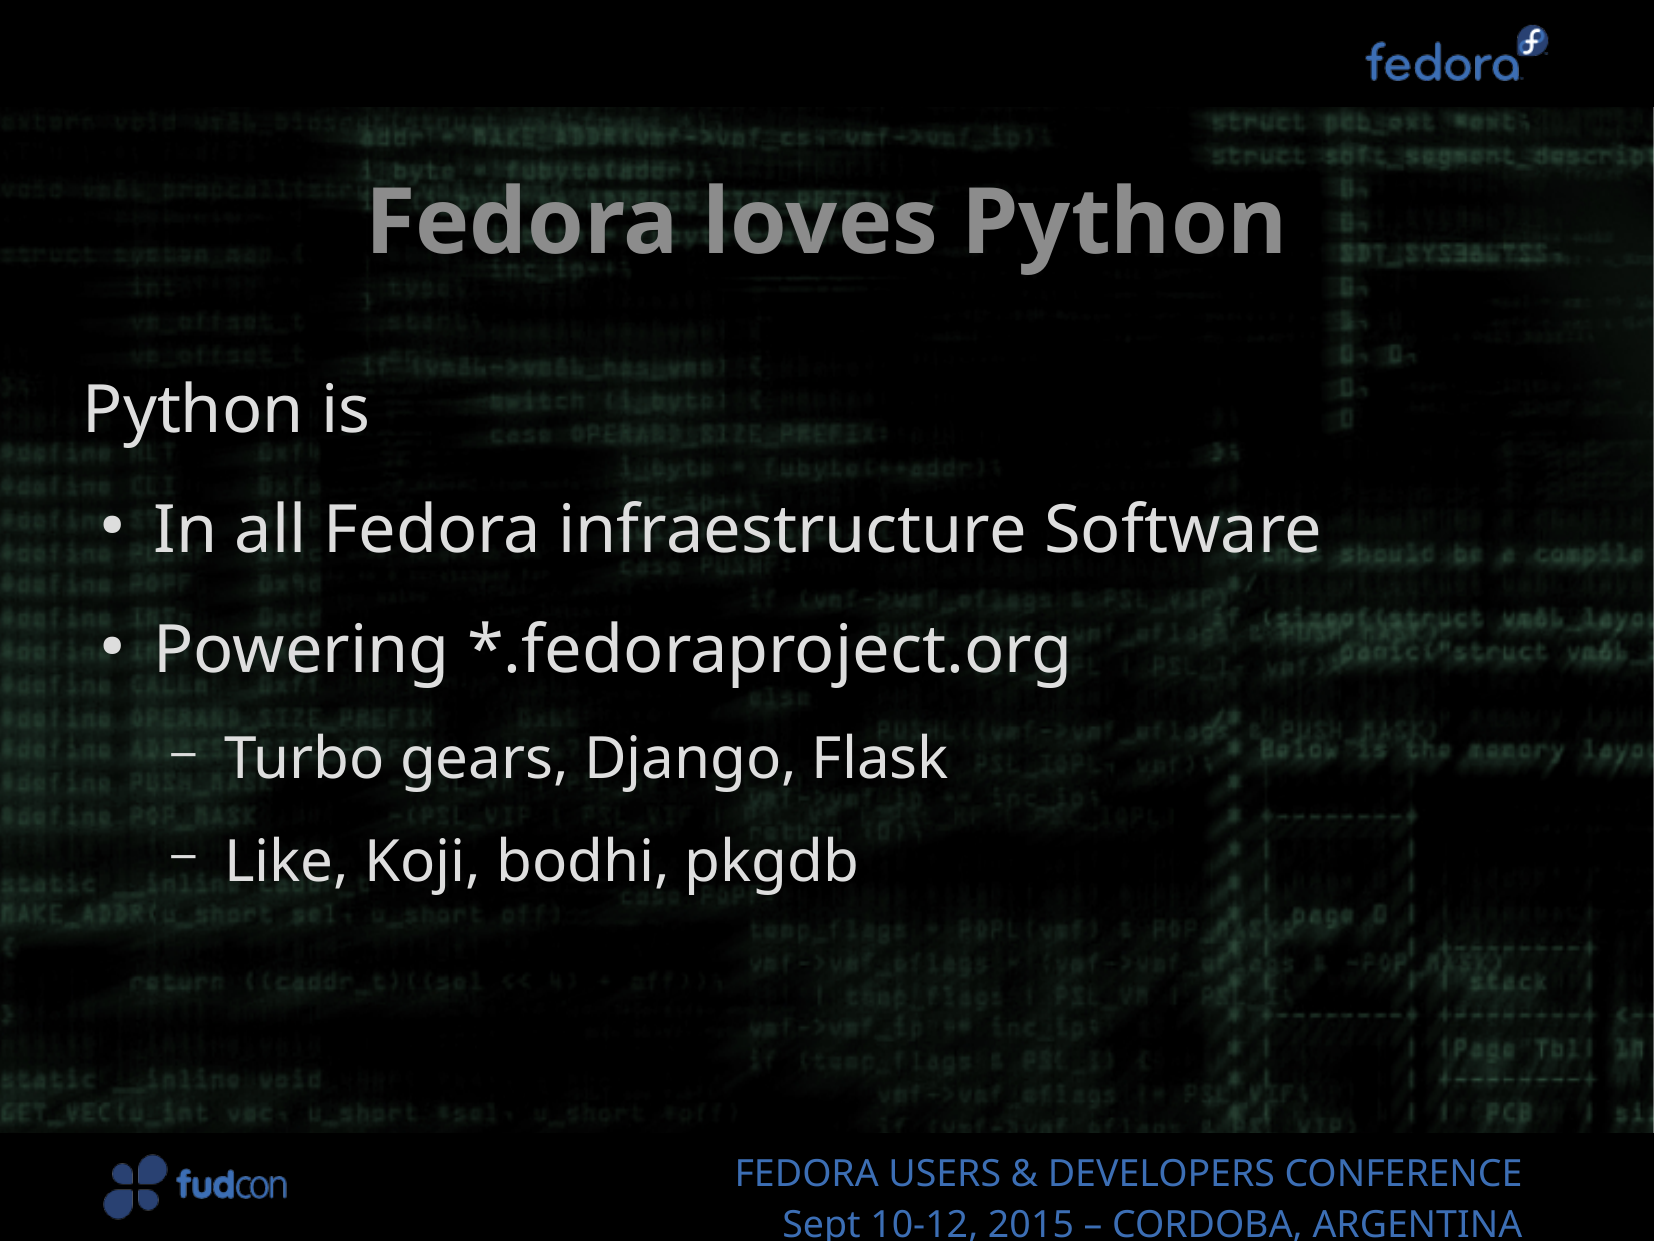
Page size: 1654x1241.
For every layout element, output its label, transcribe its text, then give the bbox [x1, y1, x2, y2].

list Python is In all Fedora infraestructure Software Powering *.fedoraproject.org Turbo gears, Django, Flask Like, Koji, bodhi, pkgdb [82, 361, 1571, 1081]
title Fedora loves Python [82, 114, 1571, 322]
picture [0, 0, 1654, 1241]
